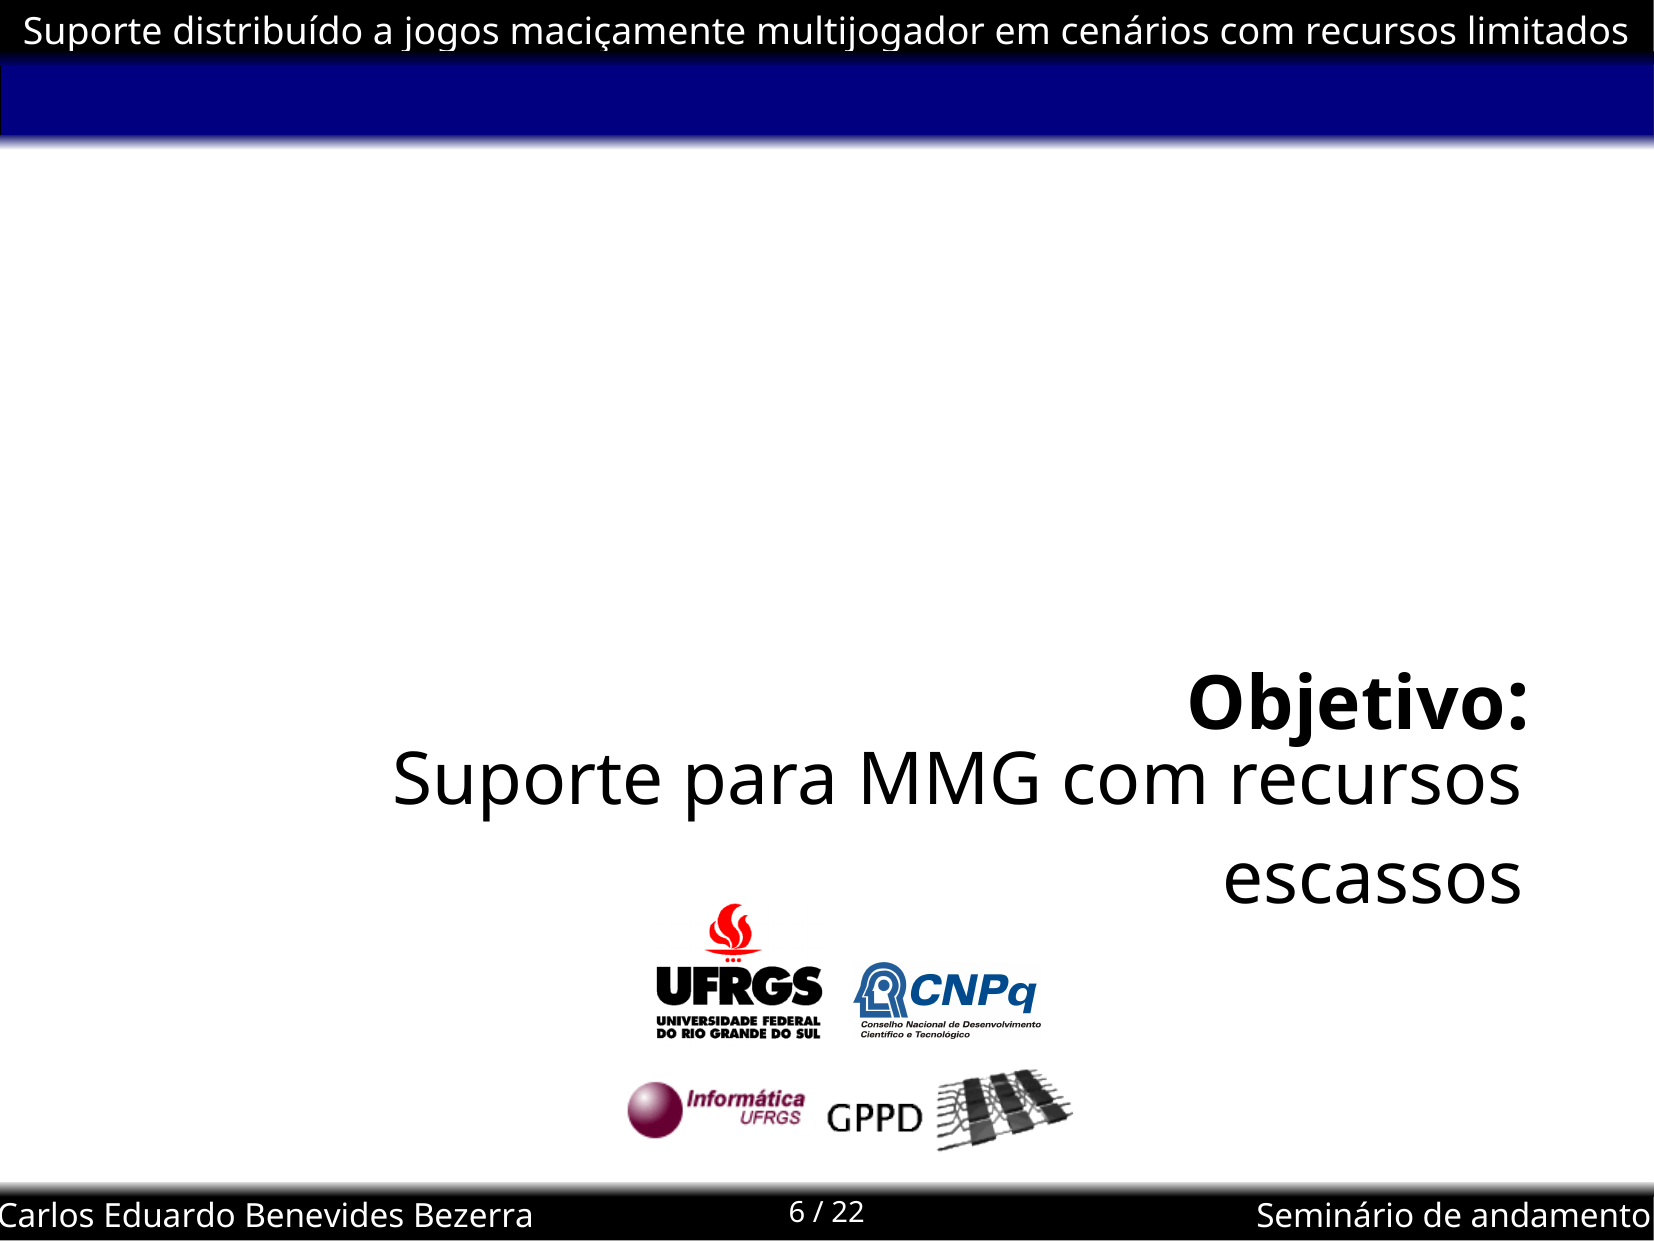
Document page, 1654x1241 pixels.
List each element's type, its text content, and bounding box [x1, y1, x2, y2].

subtitle Suporte para MMG com recursos escassos [129, 726, 1524, 928]
picture [614, 1068, 821, 1148]
picture [853, 962, 1041, 1039]
title Objetivo: [123, 263, 1530, 724]
picture [651, 928, 827, 1046]
picture [826, 1068, 1075, 1154]
